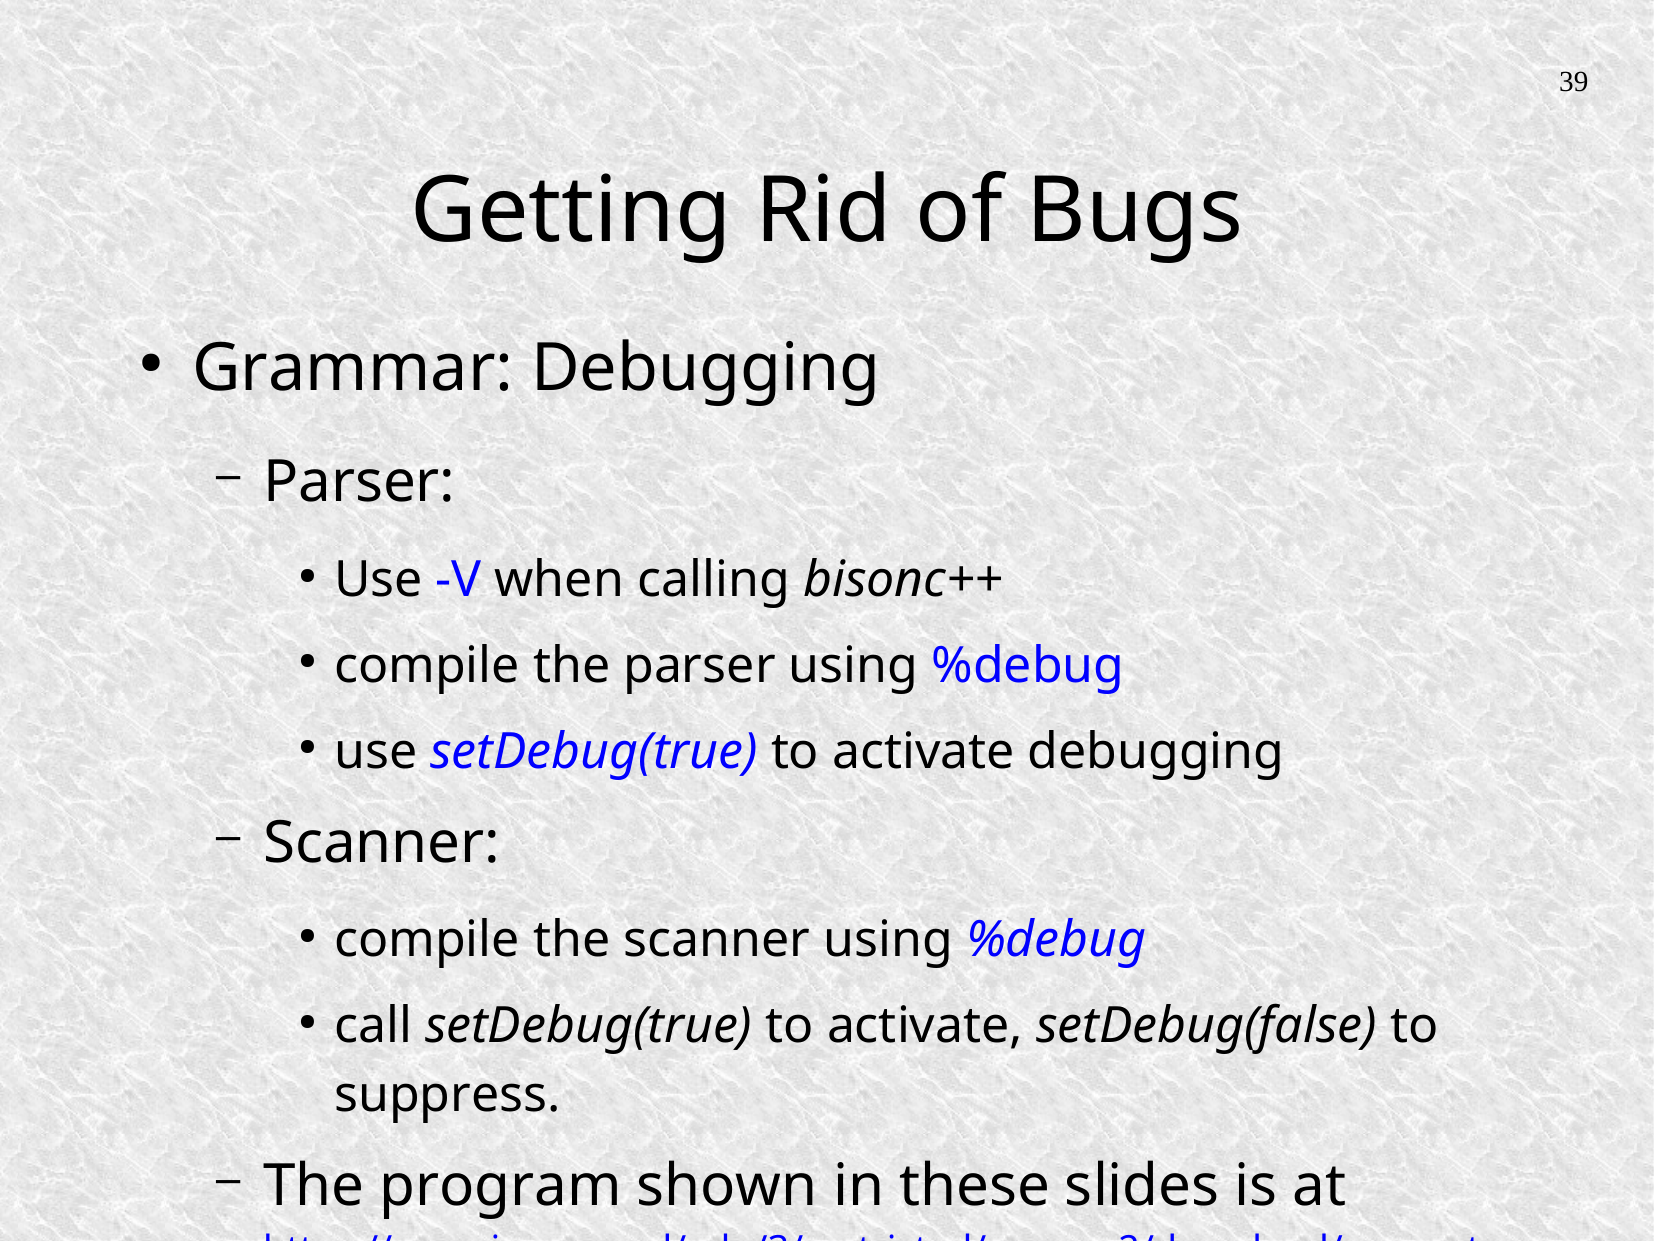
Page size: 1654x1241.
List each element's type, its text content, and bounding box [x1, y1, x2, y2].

title Getting Rid of Bugs [121, 102, 1534, 311]
picture [0, 0, 1654, 1241]
list Grammar: Debugging Parser: Use -V when calling bisonc++ compile the parser using %debug use setDebug(true) to activate debugging Scanner: compile the scanner using %debug call setDebug(true) to activate, setDebug(false) to suppress. The program shown in these slides is at https://www.icce.rug.nl/edu/3/restricted/parsers2/download/parser.tar.gz [121, 319, 1611, 1203]
